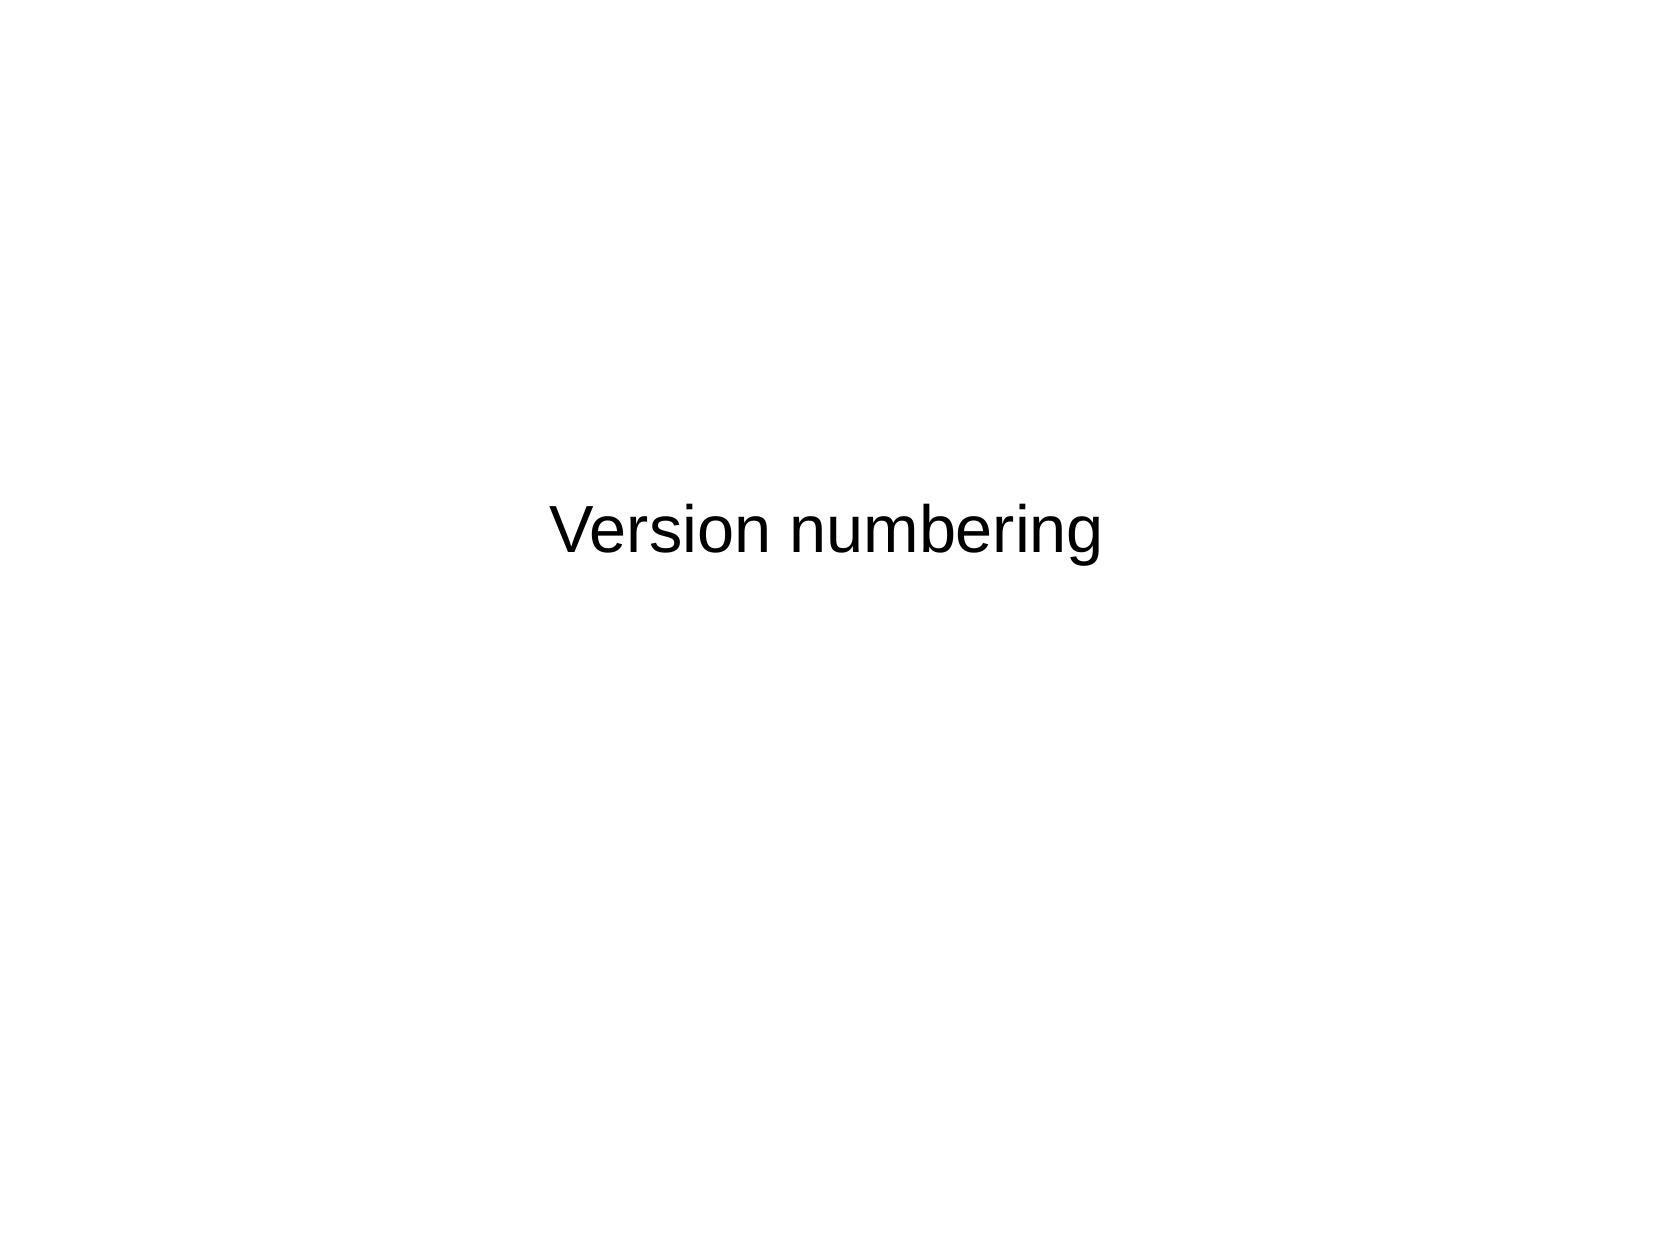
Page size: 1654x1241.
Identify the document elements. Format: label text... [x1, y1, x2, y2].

subtitle Version numbering [82, 49, 1571, 1010]
